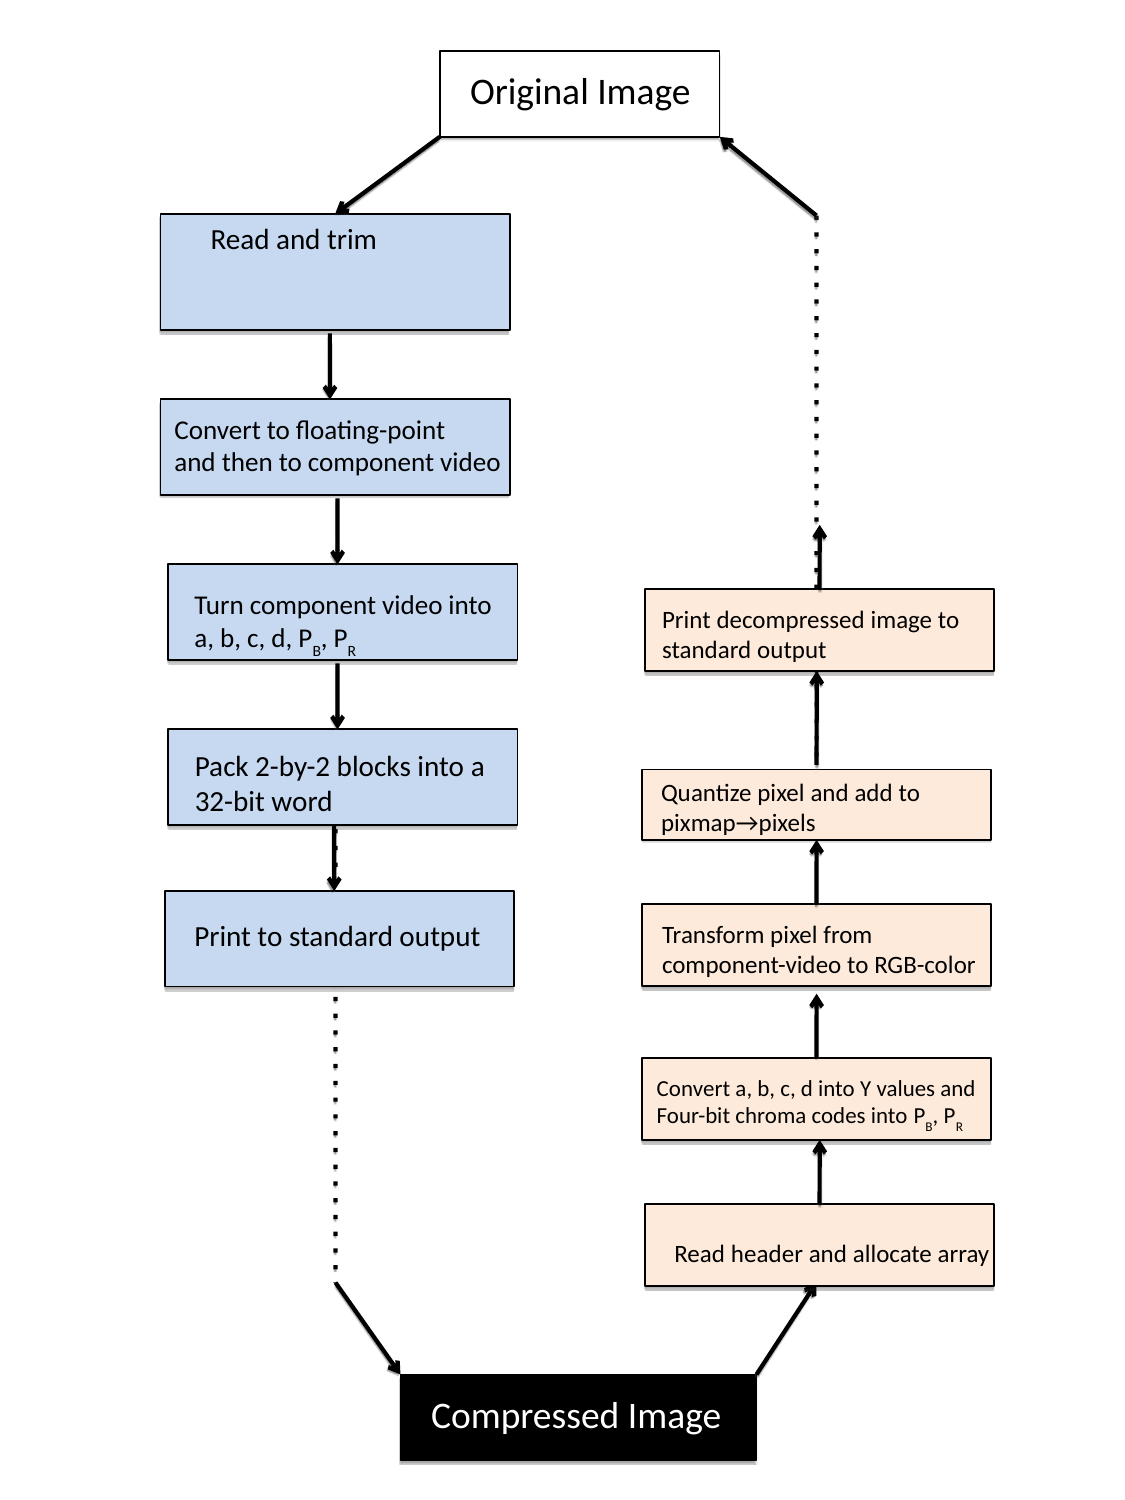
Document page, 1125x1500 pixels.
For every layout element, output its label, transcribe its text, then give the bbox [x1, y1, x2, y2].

text_box Turn component video into a, b, c, d, PB, PR [179, 580, 507, 667]
text_box [400, 1374, 757, 1461]
text_box Original Image [455, 59, 706, 120]
text_box Convert to floating-point and then to component video [159, 404, 516, 485]
text_box Read header and allocate array [659, 1230, 1006, 1275]
text_box Print decompressed image to standard output [647, 596, 975, 672]
text_box Transform pixel from component-video to RGB-color [647, 911, 992, 987]
text_box Compressed Image [416, 1383, 737, 1444]
text_box [936, 769, 992, 840]
text_box Print to standard output [179, 910, 496, 960]
text_box [160, 485, 511, 495]
text_box [160, 213, 511, 330]
text_box Convert a, b, c, d into Y values and Four-bit chroma codes into PB, PR [641, 1065, 992, 1142]
text_box [164, 890, 515, 987]
text_box [641, 904, 992, 987]
text_box [641, 769, 646, 840]
text_box [439, 51, 720, 137]
text_box Read and trim [195, 213, 392, 264]
text_box Quantize pixel and add to pixmap→pixels [646, 769, 936, 845]
text_box [160, 399, 511, 404]
text_box [644, 1204, 995, 1287]
text_box [644, 589, 995, 672]
text_box [641, 1058, 992, 1065]
text_box [168, 729, 518, 825]
text_box [168, 564, 518, 660]
text_box Pack 2-by-2 blocks into a 32-bit word [180, 740, 507, 826]
